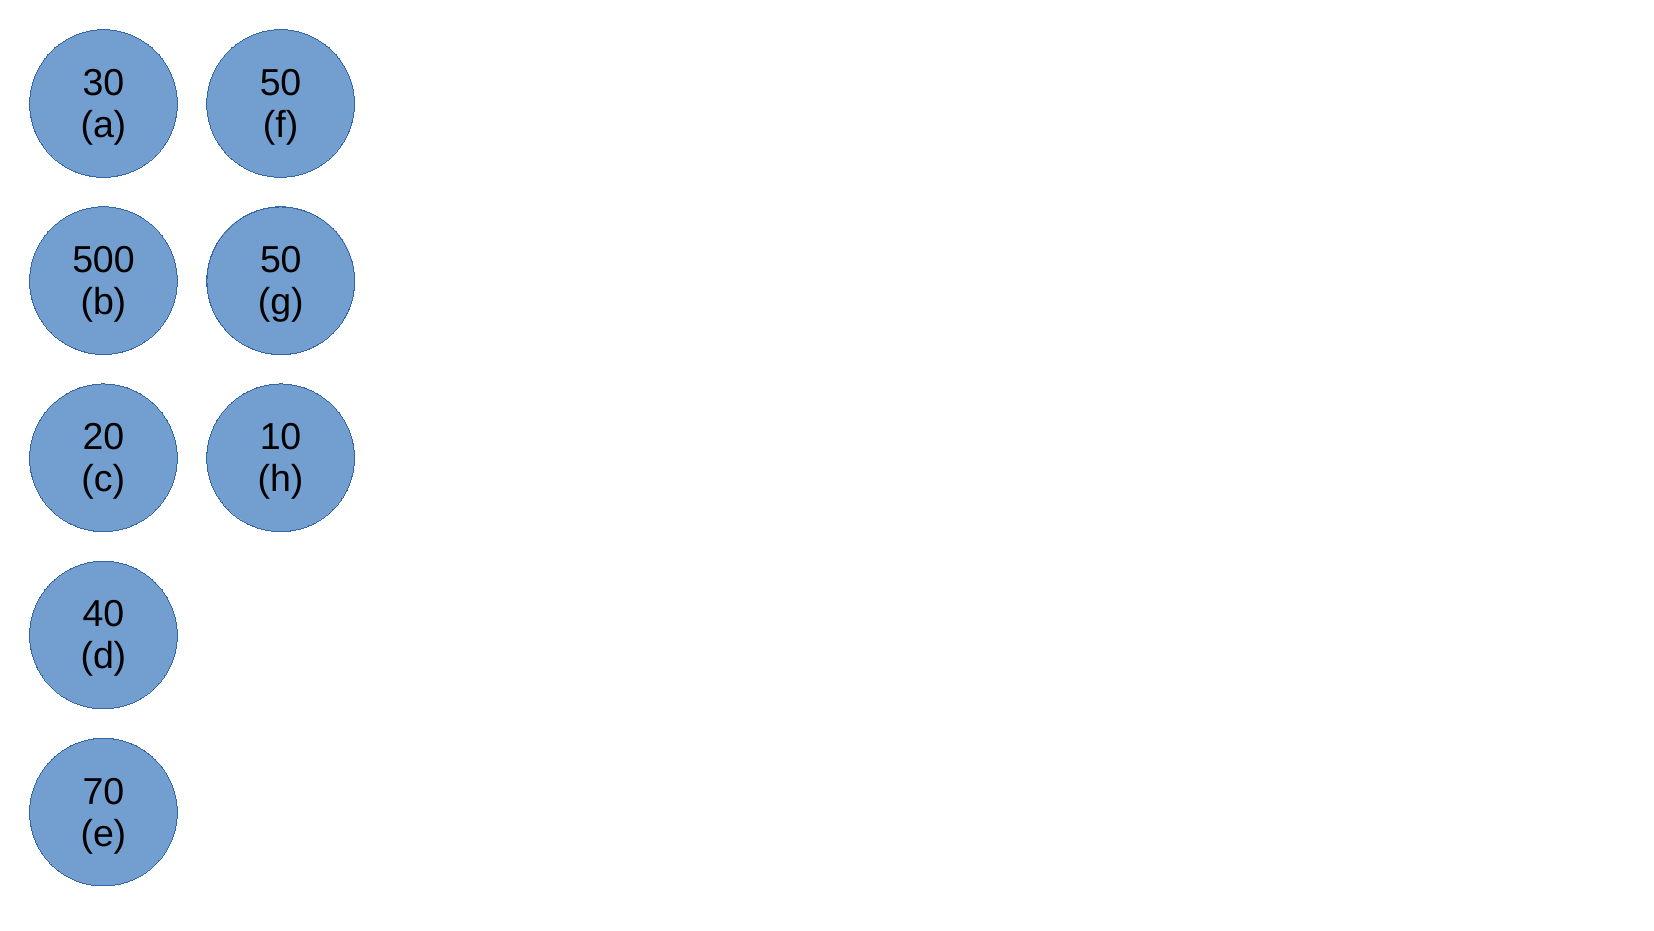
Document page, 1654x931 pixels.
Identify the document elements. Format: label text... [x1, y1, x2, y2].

text_box 50 (f) [206, 29, 355, 178]
text_box 20 (c) [29, 383, 178, 532]
text_box 500 (b) [29, 206, 178, 355]
text_box 40 (d) [29, 561, 178, 709]
text_box 30 (a) [29, 29, 178, 178]
text_box 70 (e) [29, 738, 178, 886]
text_box 10 (h) [206, 383, 355, 532]
text_box 50 (g) [206, 206, 355, 355]
